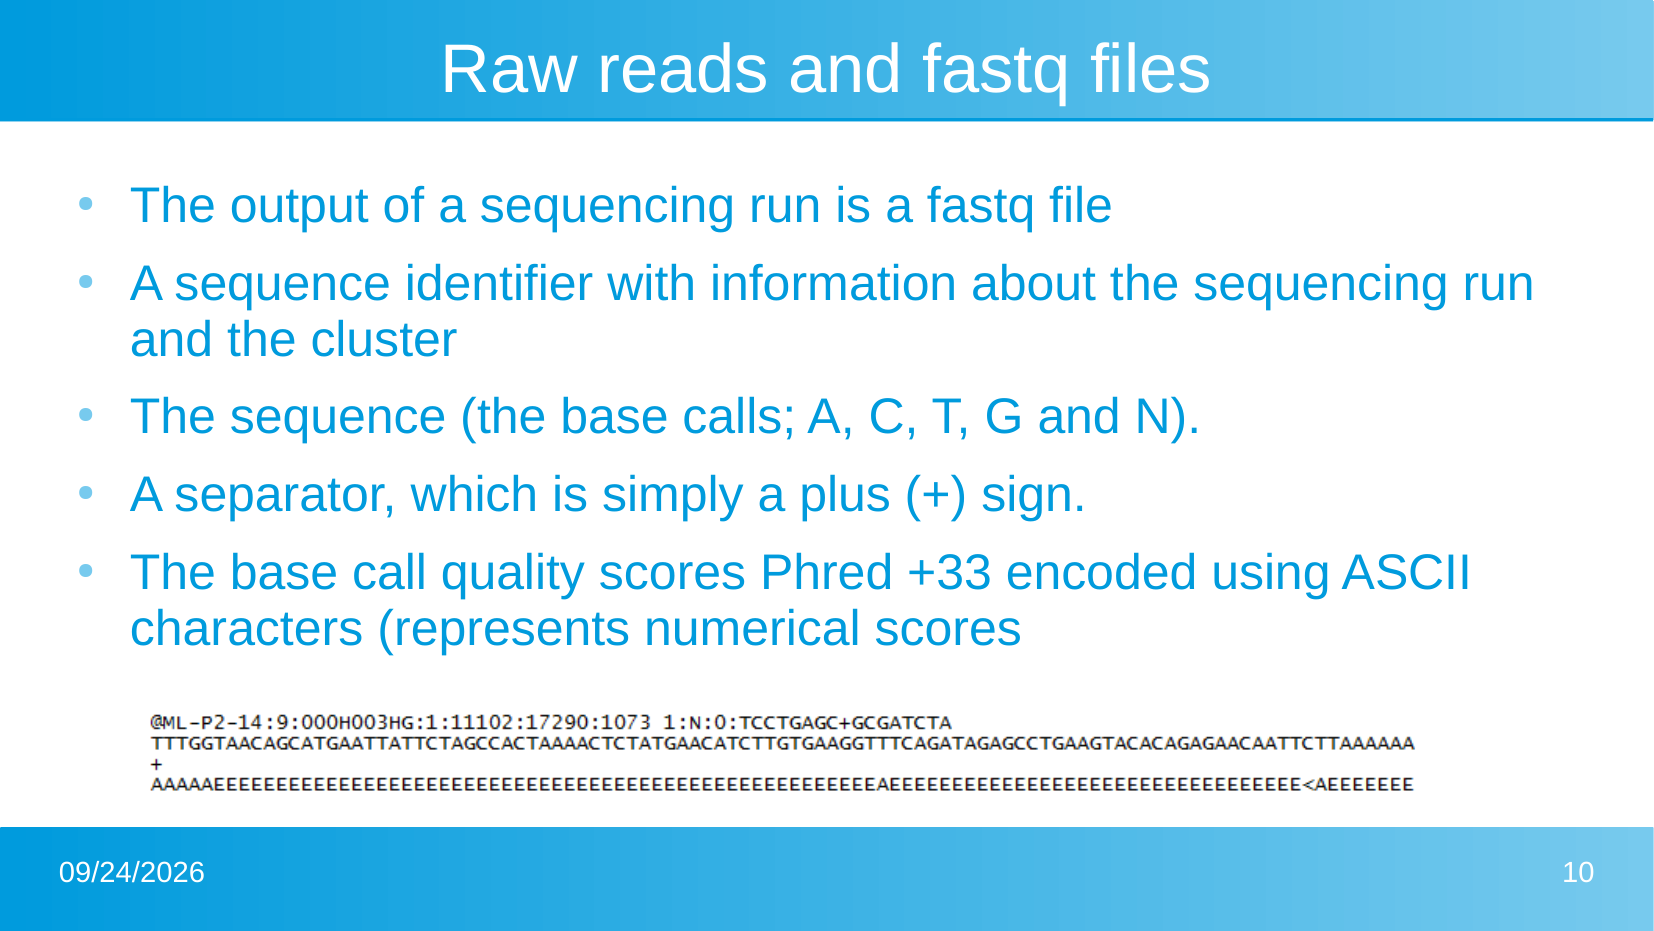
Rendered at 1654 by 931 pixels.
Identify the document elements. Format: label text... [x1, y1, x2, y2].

title Raw reads and fastq files [59, 29, 1595, 108]
picture [148, 712, 1426, 805]
list The output of a sequencing run is a fastq file A sequence identifier with information about the sequencing run and the cluster The sequence (the base calls; A, C, T, G and N). A separator, which is simply a plus (+) sign. The base call quality scores Phred +33 encoded using ASCII characters (represents numerical scores [59, 177, 1595, 768]
